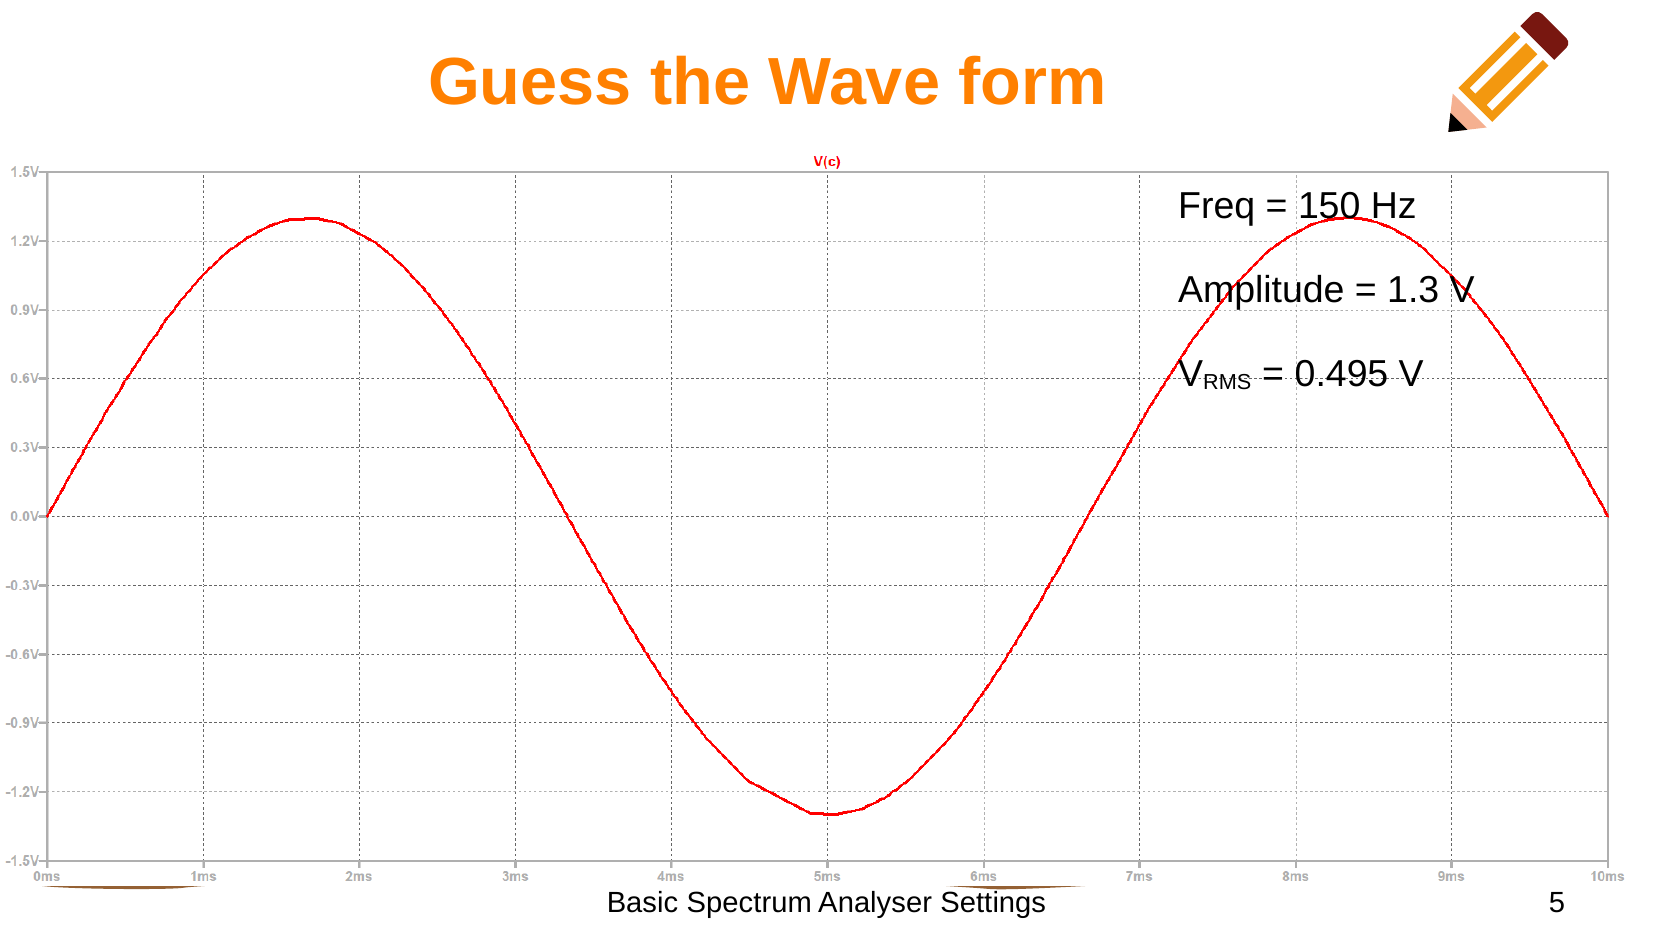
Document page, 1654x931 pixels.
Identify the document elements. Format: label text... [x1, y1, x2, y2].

picture [5, 153, 1625, 886]
text_box Freq = 150 Hz Amplitude = 1.3 V VRMS = 0.495 V [1163, 177, 1607, 443]
title Guess the Wave form [88, 29, 1447, 133]
